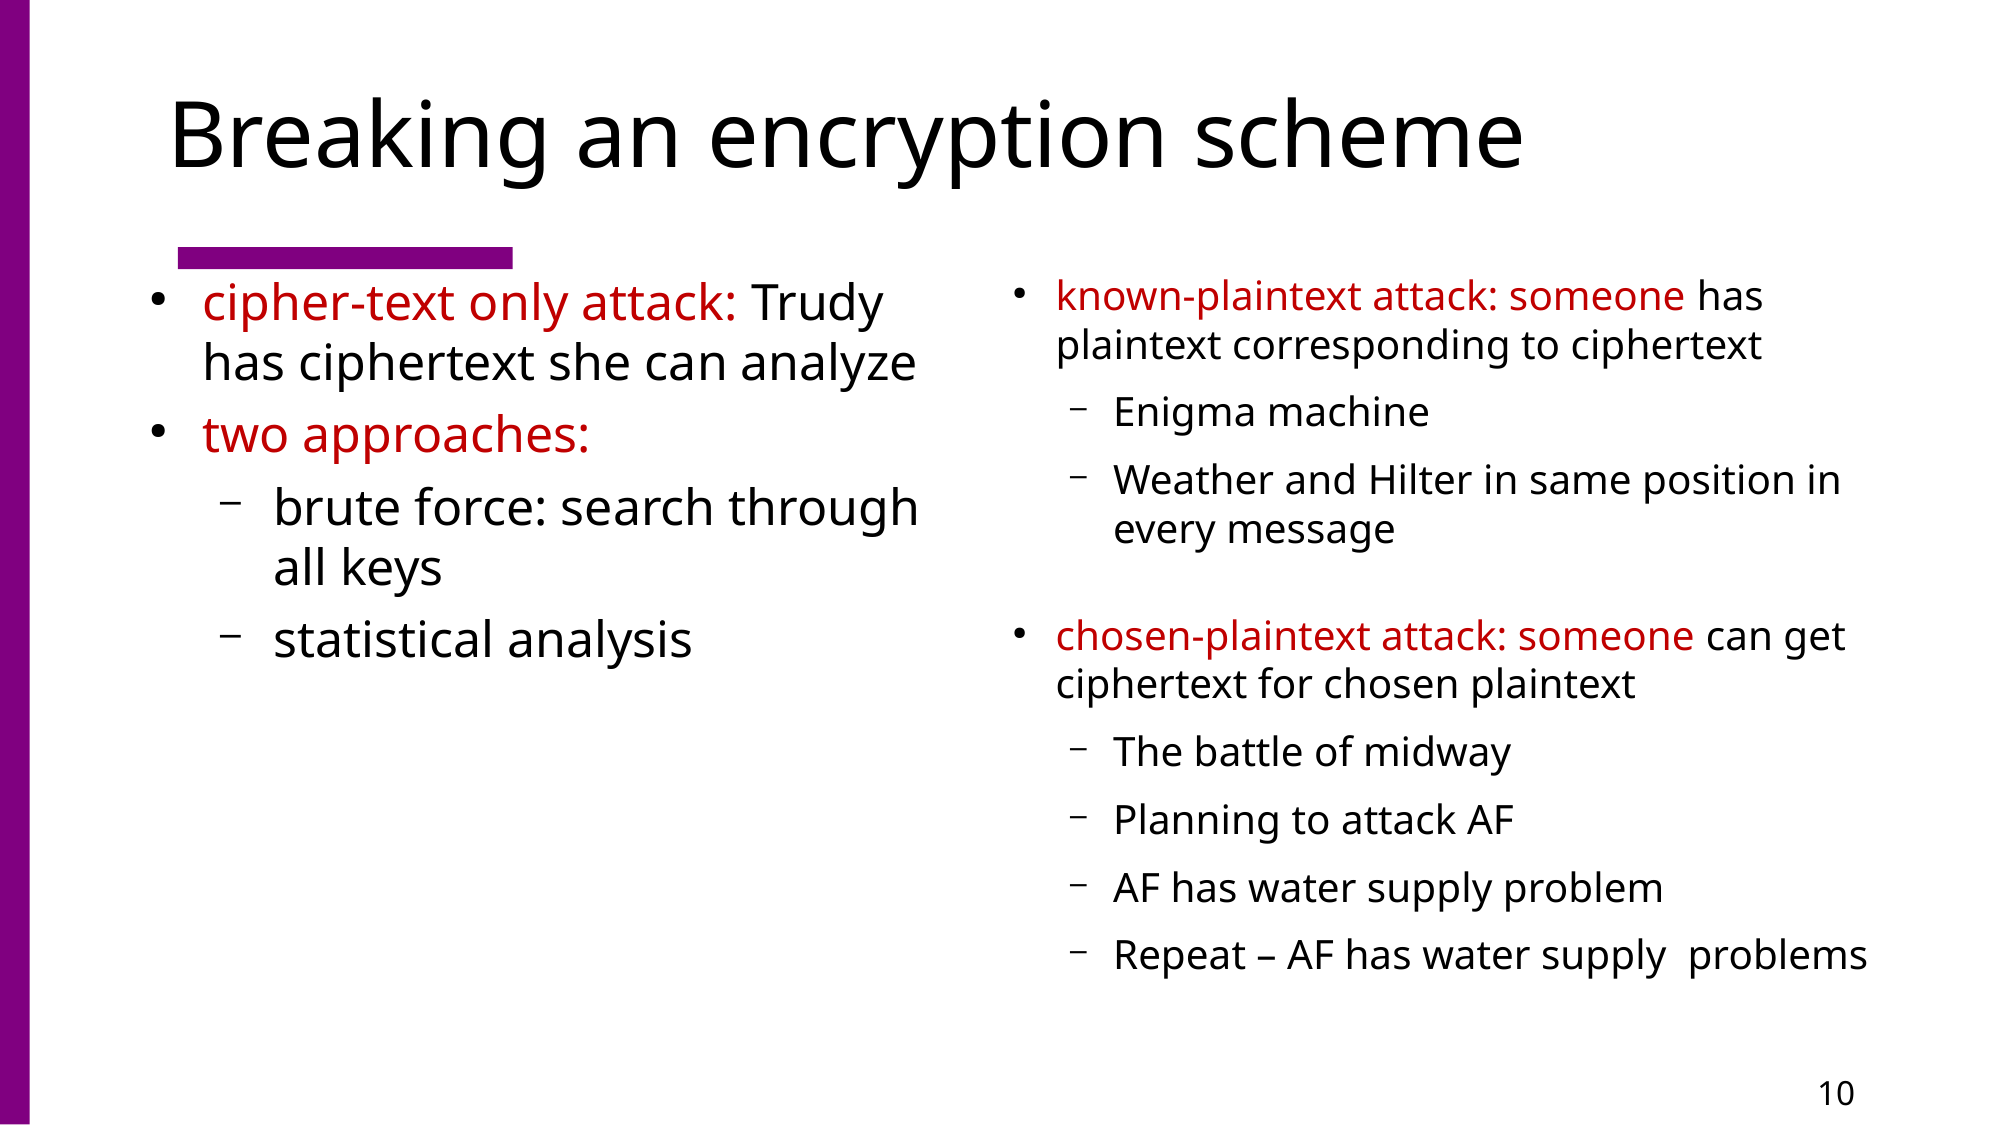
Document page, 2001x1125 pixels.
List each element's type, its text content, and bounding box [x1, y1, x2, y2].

list known-plaintext attack: someone has plaintext corresponding to ciphertext Enigma machine Weather and Hilter in same position in every message chosen-plaintext attack: someone can get ciphertext for chosen plaintext The battle of midway Planning to attack AF AF has water supply problem Repeat – AF has water supply problems [983, 262, 1885, 1026]
title Breaking an encryption scheme [116, 37, 1817, 225]
list cipher-text only attack: Trudy has ciphertext she can analyze two approaches: brute force: search through all keys statistical analysis [116, 262, 950, 1026]
